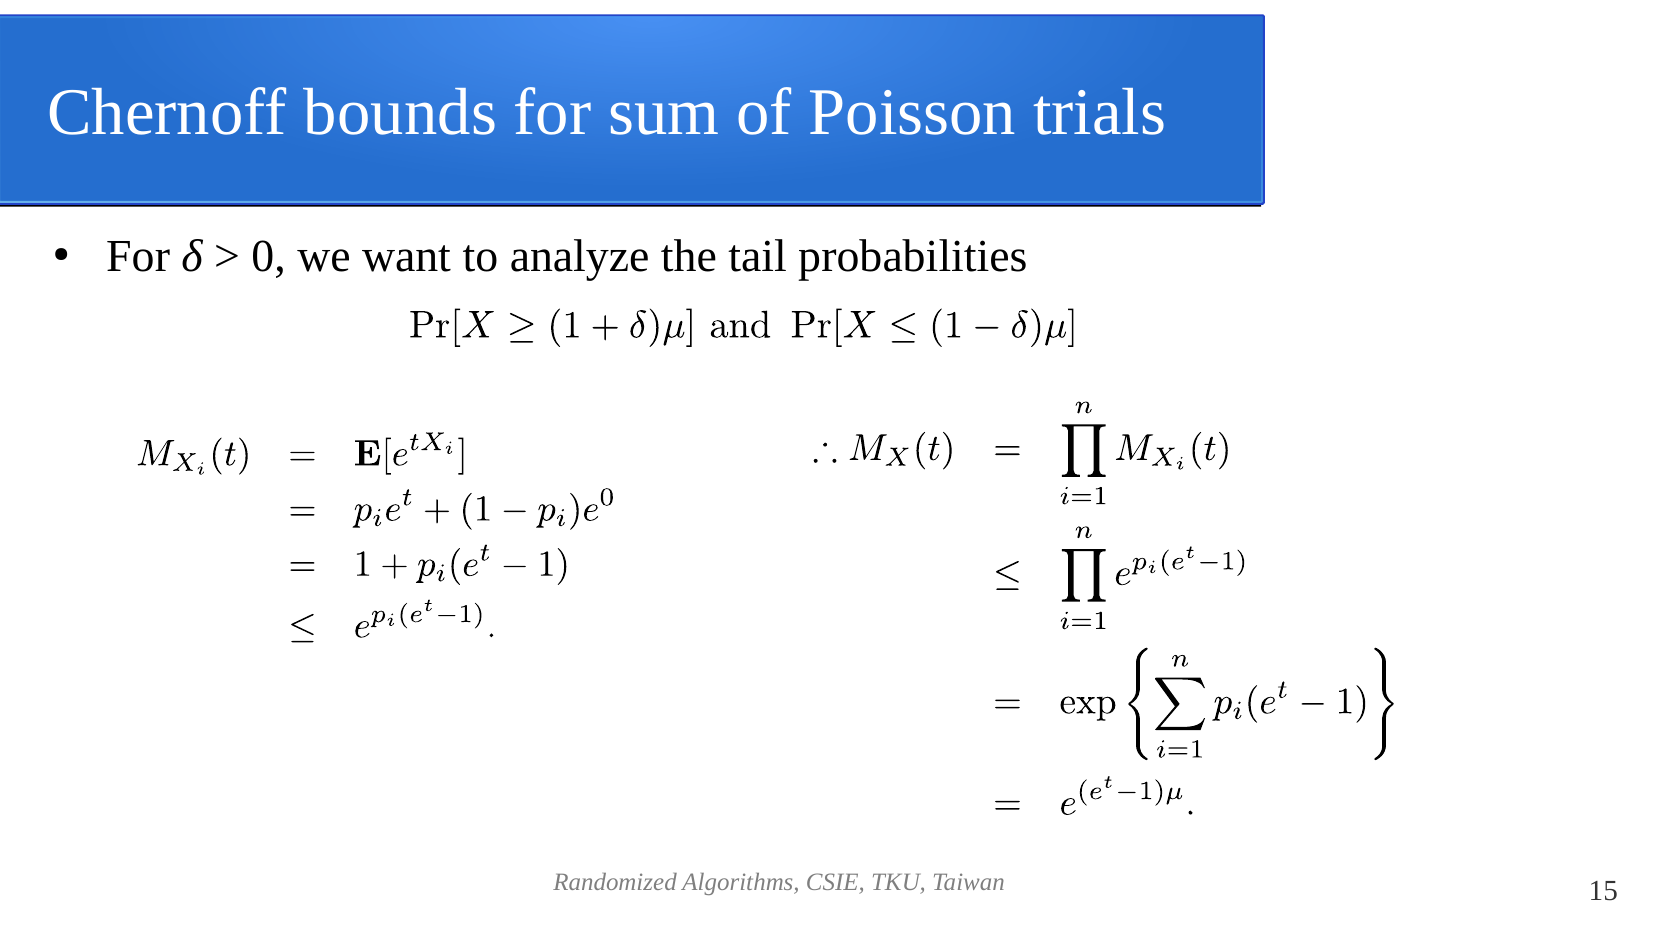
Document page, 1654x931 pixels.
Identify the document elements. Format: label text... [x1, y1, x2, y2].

list For δ > 0, we want to analyze the tail probabilities [35, 230, 1524, 770]
picture [407, 307, 1075, 349]
picture [812, 401, 1394, 815]
picture [134, 431, 615, 644]
title Chernoff bounds for sum of Poisson trials [47, 35, 1199, 189]
